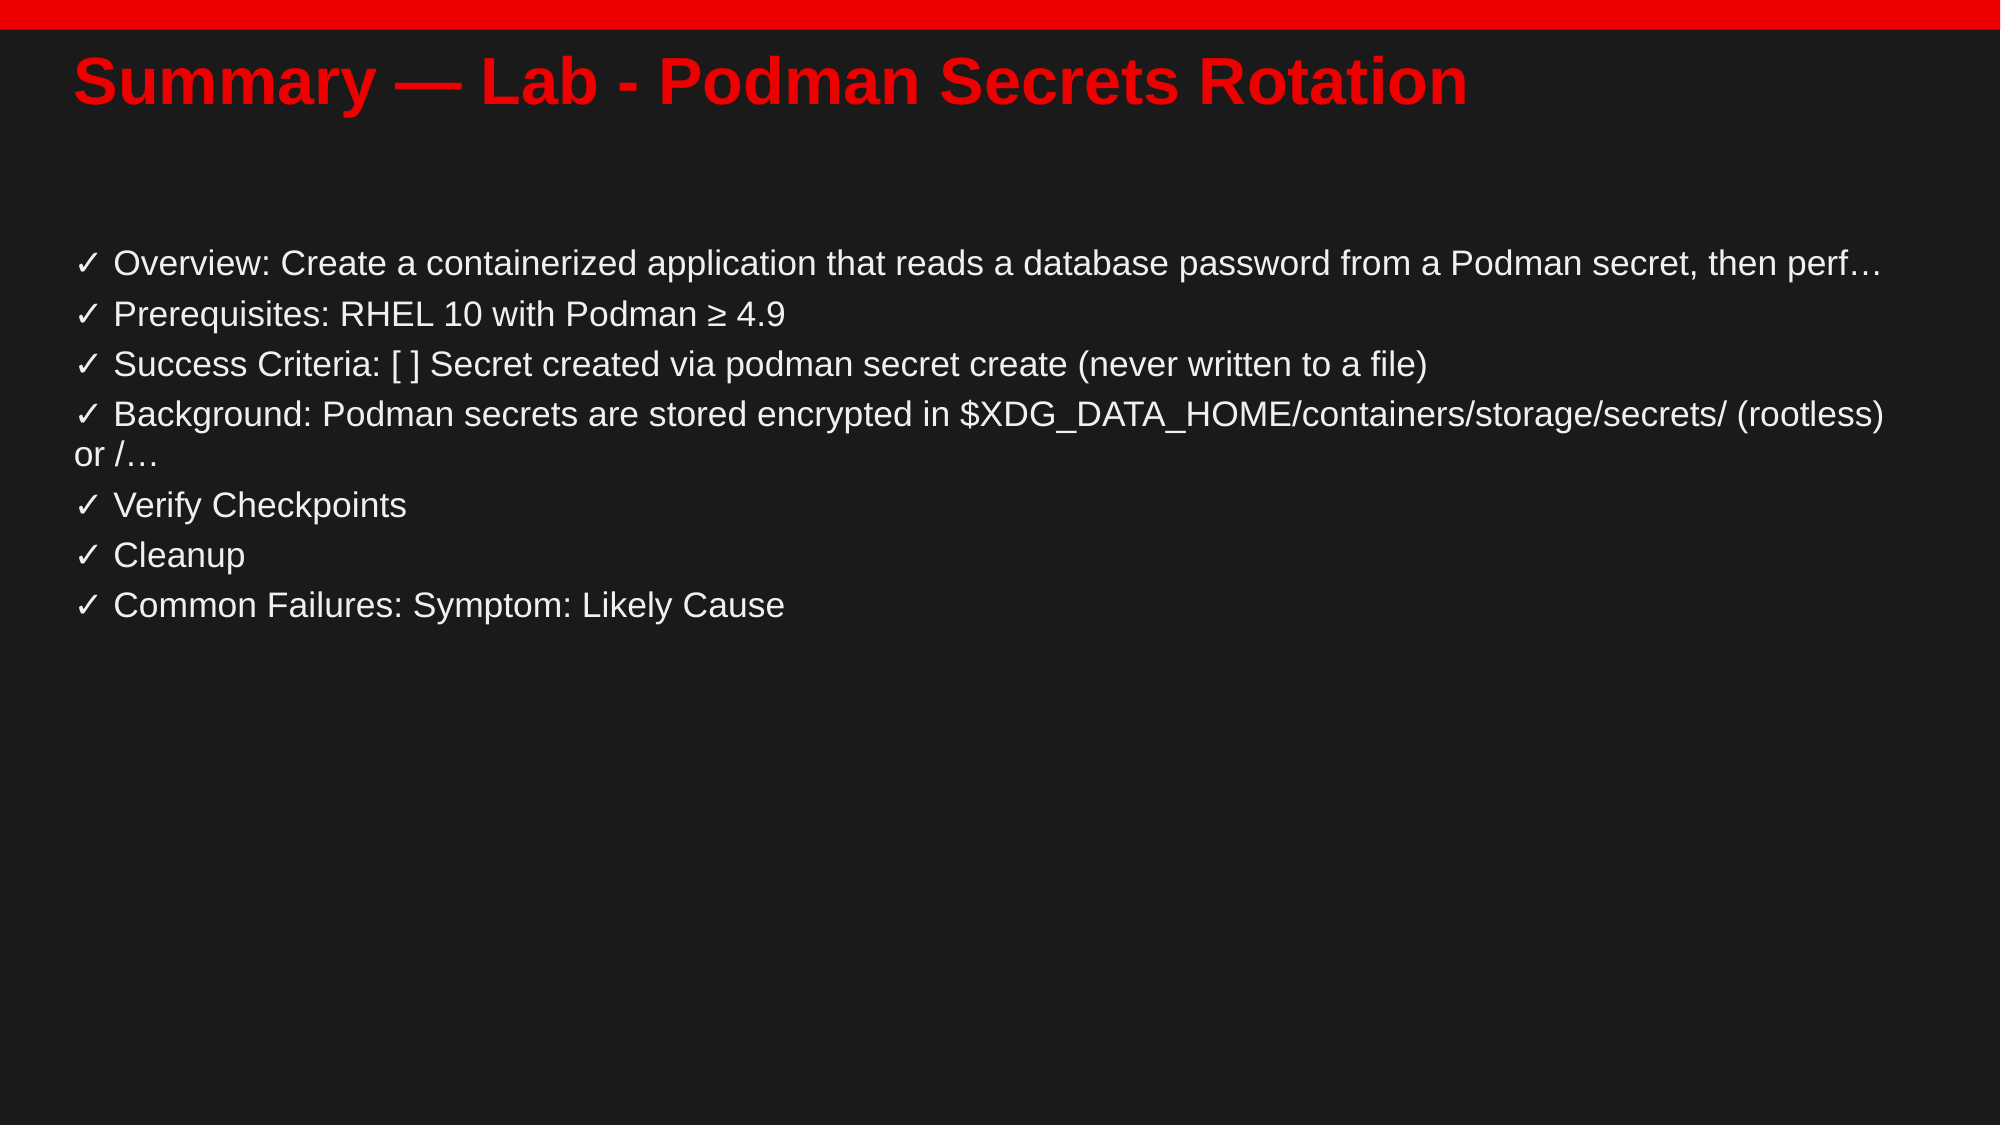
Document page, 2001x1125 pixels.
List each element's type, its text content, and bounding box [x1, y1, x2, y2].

text_box [0, 0, 2001, 30]
text_box Summary — Lab - Podman Secrets Rotation [59, 36, 1942, 208]
text_box ✓ Overview: Create a containerized application that reads a database password from a Podman secret, then perf… ✓ Prerequisites: RHEL 10 with Podman ≥ 4.9 ✓ Success Criteria: [ ] Secret created via podman secret create (never written to a file) ✓ Background: Podman secrets are stored encrypted in $XDG_DATA_HOME/containers/storage/secrets/ (rootless) or /… ✓ Verify Checkpoints ✓ Cleanup ✓ Common Failures: Symptom: Likely Cause [59, 236, 1942, 1037]
